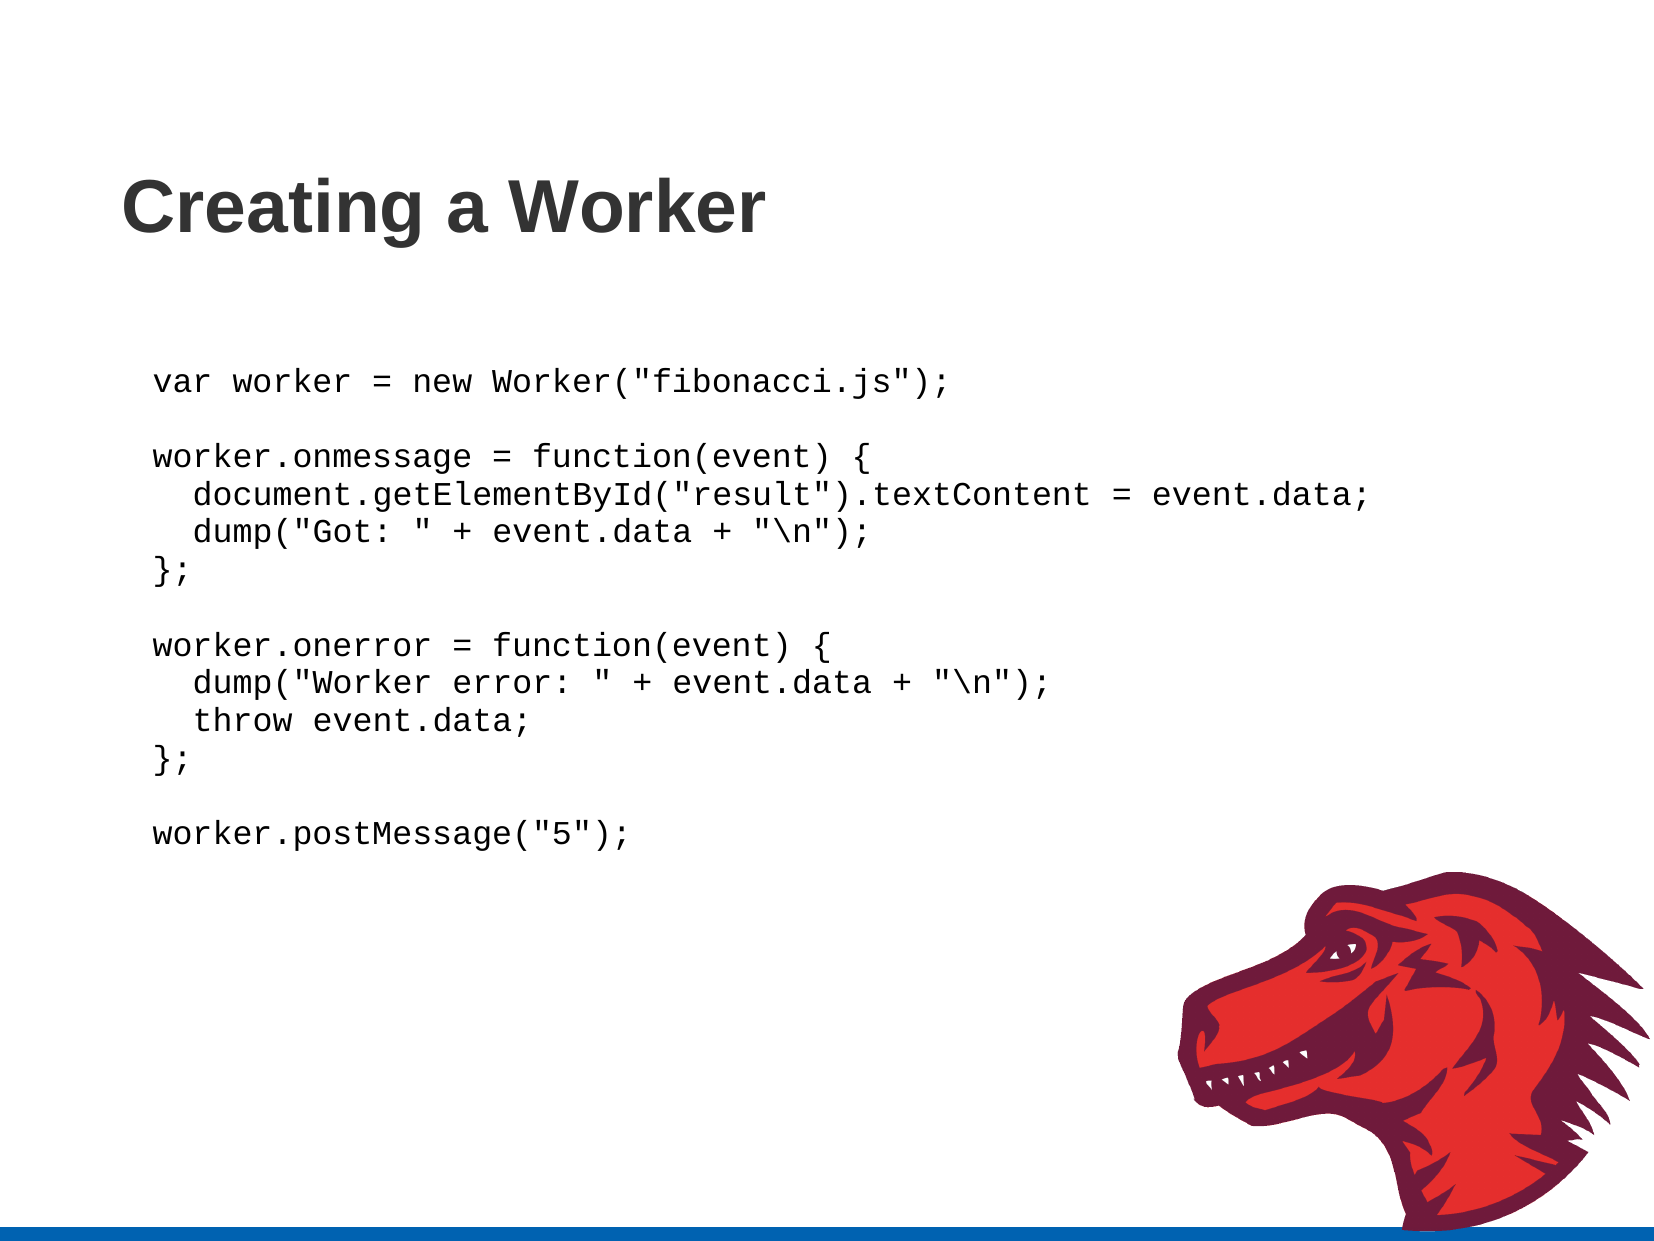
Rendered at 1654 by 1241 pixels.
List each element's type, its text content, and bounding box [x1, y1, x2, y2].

picture [1171, 872, 1654, 1241]
text_box var worker = new Worker("fibonacci.js"); worker.onmessage = function(event) { document.getElementById("result").textContent = event.data; dump("Got: " + event.data + "\n"); }; worker.onerror = function(event) { dump("Worker error: " + event.data + "\n"); throw event.data; }; worker.postMessage("5"); [137, 356, 1388, 901]
title Creating a Worker [121, 110, 1534, 303]
